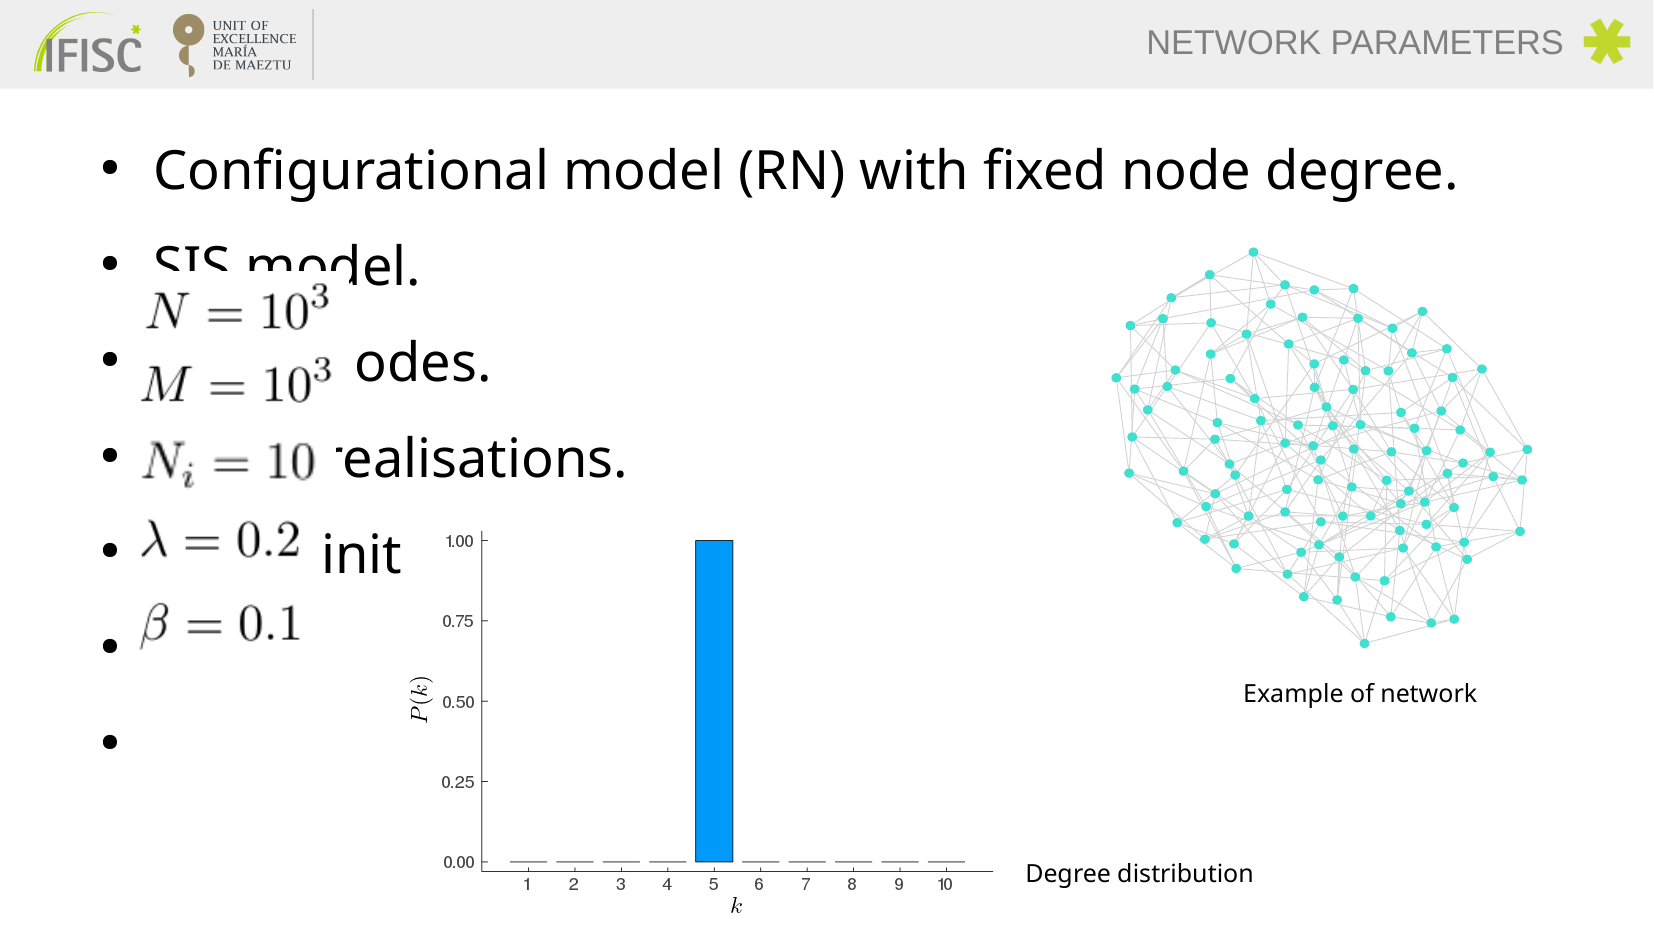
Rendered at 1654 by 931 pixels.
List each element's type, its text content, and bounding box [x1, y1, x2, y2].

picture [405, 519, 1004, 919]
list Configurational model (RN) with fixed node degree. SIS model. nodes. realisations. initial infected nodes. [82, 131, 1571, 721]
picture [29, 9, 148, 75]
title NETWORK PARAMETERS [241, 2, 1564, 83]
picture [170, 11, 241, 81]
picture [118, 423, 336, 502]
picture [118, 586, 325, 662]
picture [1582, 17, 1631, 65]
picture [129, 271, 355, 421]
picture [128, 507, 319, 572]
picture [1074, 212, 1569, 683]
text_box Degree distribution [1010, 848, 1283, 889]
text_box Example of network [1228, 668, 1512, 709]
